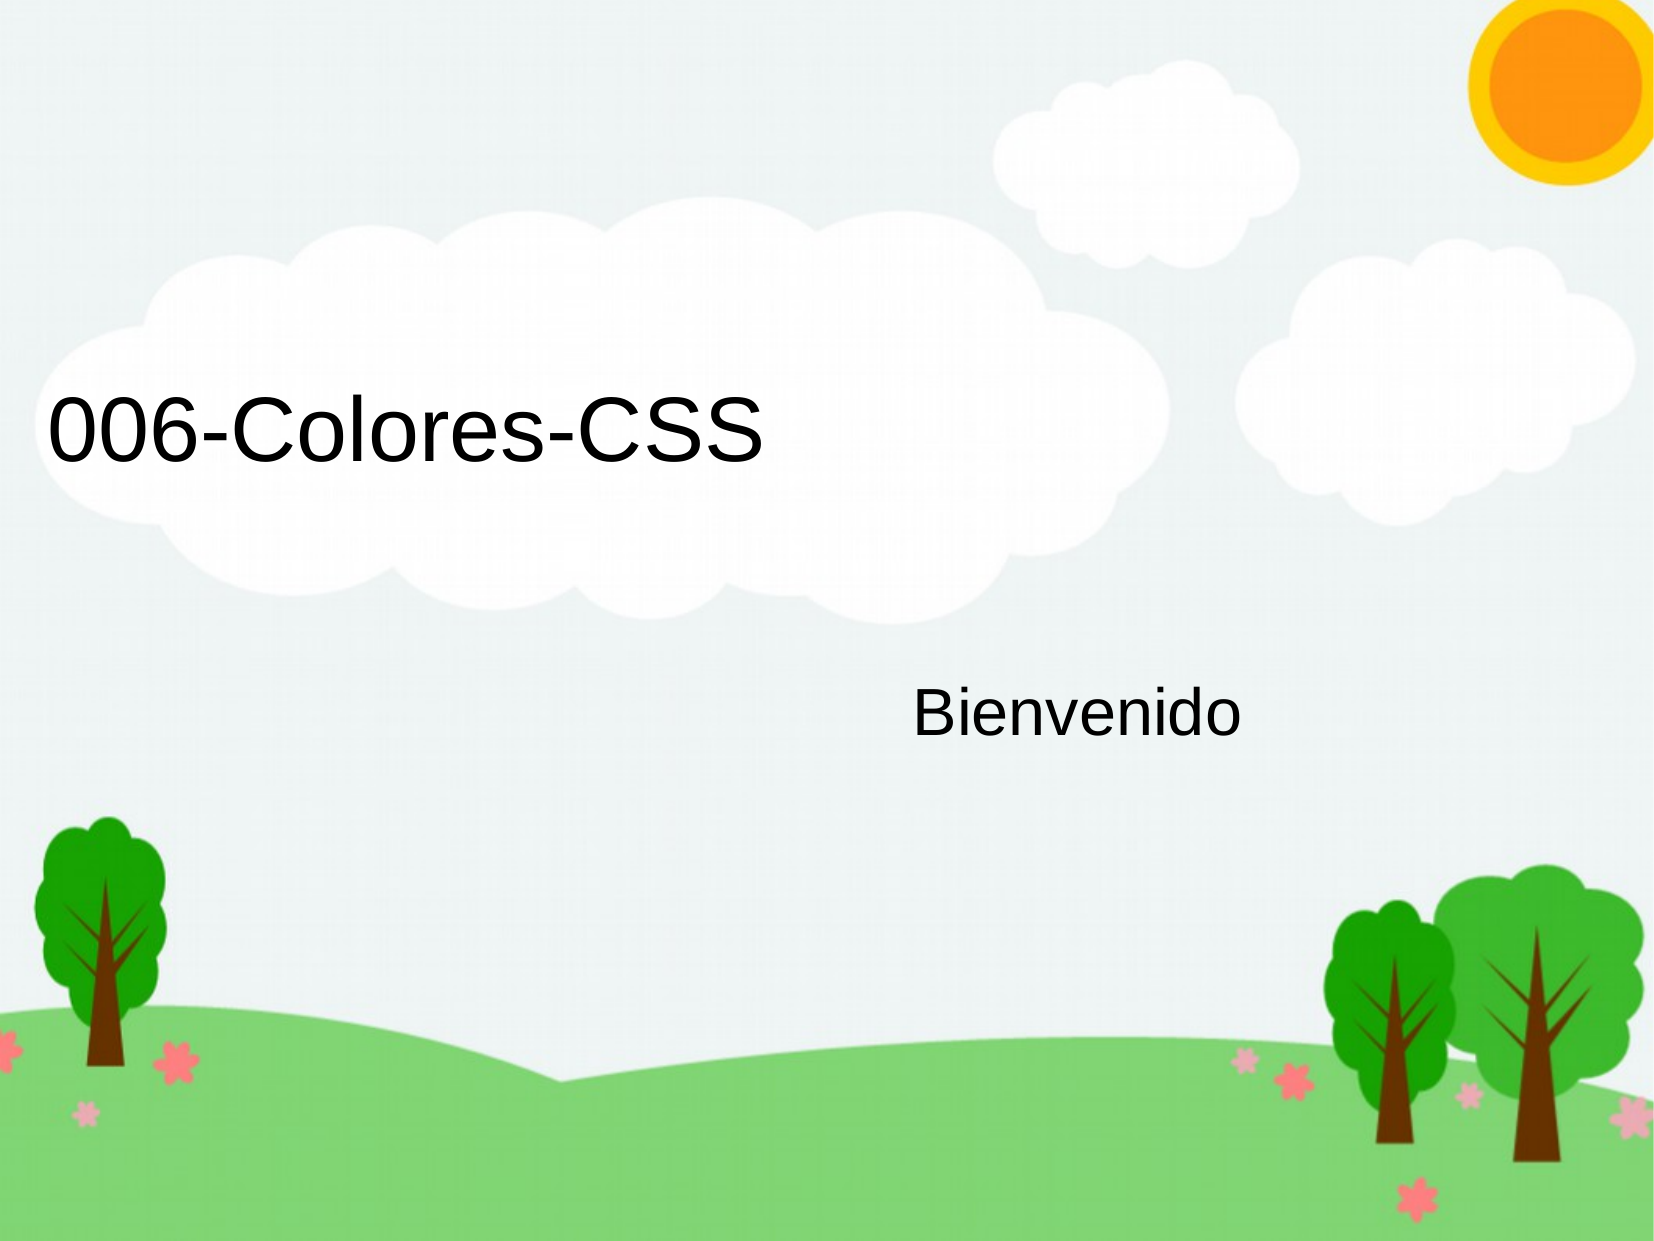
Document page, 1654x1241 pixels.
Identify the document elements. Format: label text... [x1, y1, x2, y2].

picture [0, 0, 1654, 1241]
subtitle Bienvenido [661, 632, 1512, 792]
title 006-Colores-CSS [47, 283, 1512, 577]
